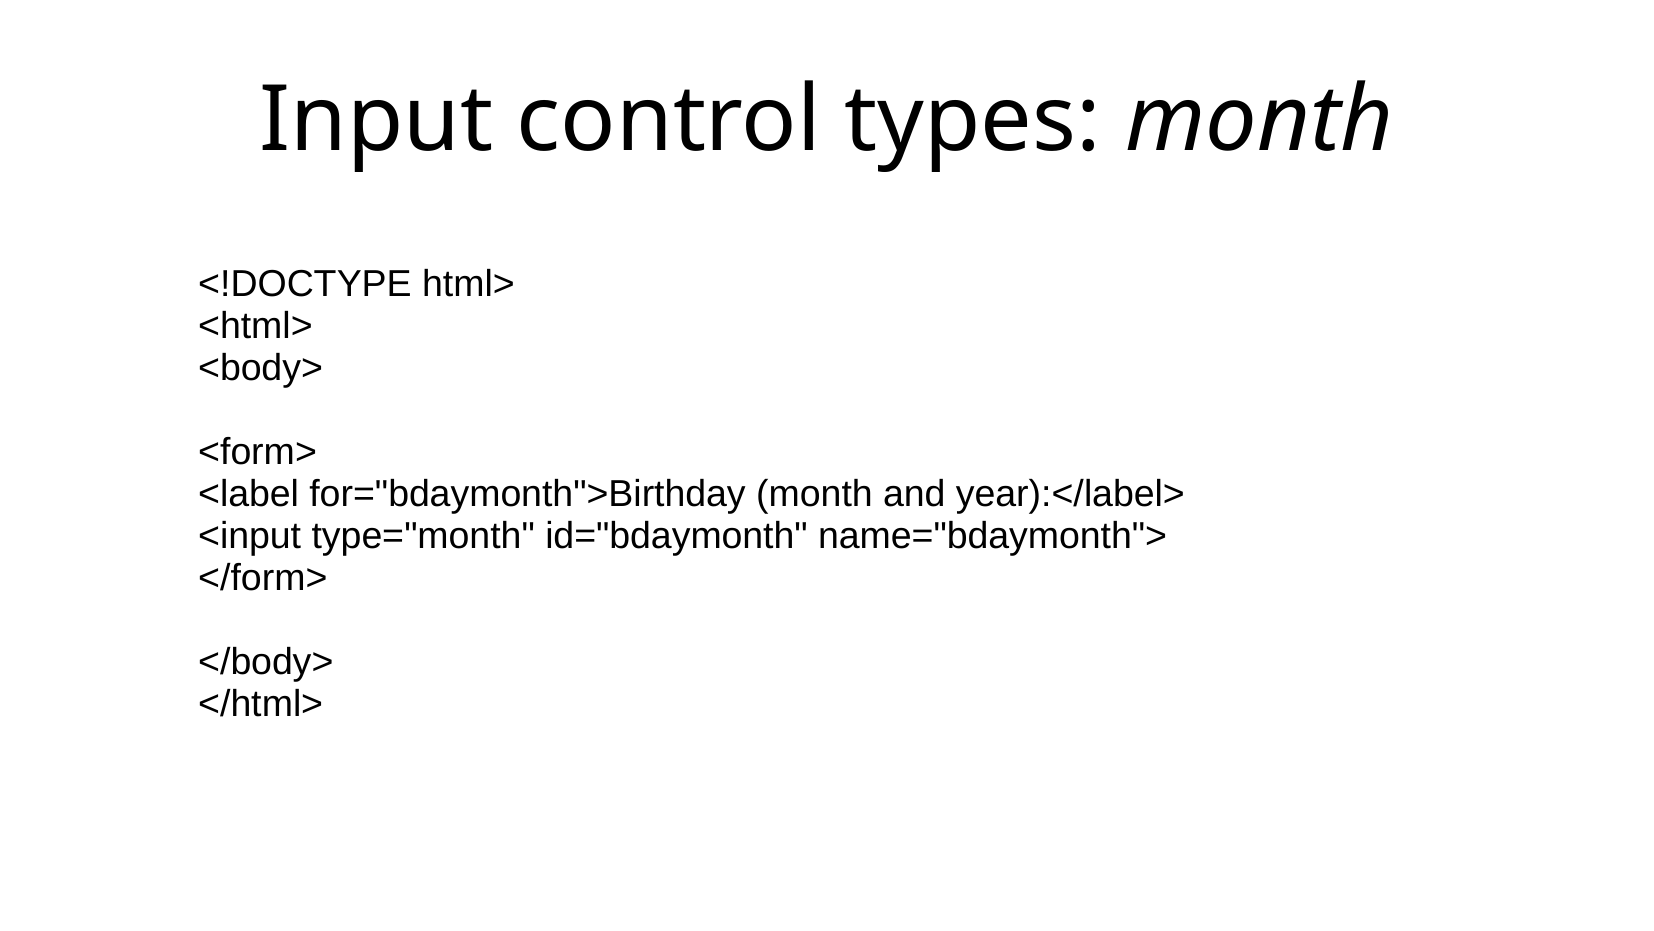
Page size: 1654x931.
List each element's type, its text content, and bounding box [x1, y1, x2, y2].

title Input control types: month [82, 37, 1571, 193]
text_box <!DOCTYPE html> <html> <body> <form> <label for="bdaymonth">Birthday (month and year):</label> <input type="month" id="bdaymonth" name="bdaymonth"> </form> </body> </html> [183, 255, 1201, 732]
